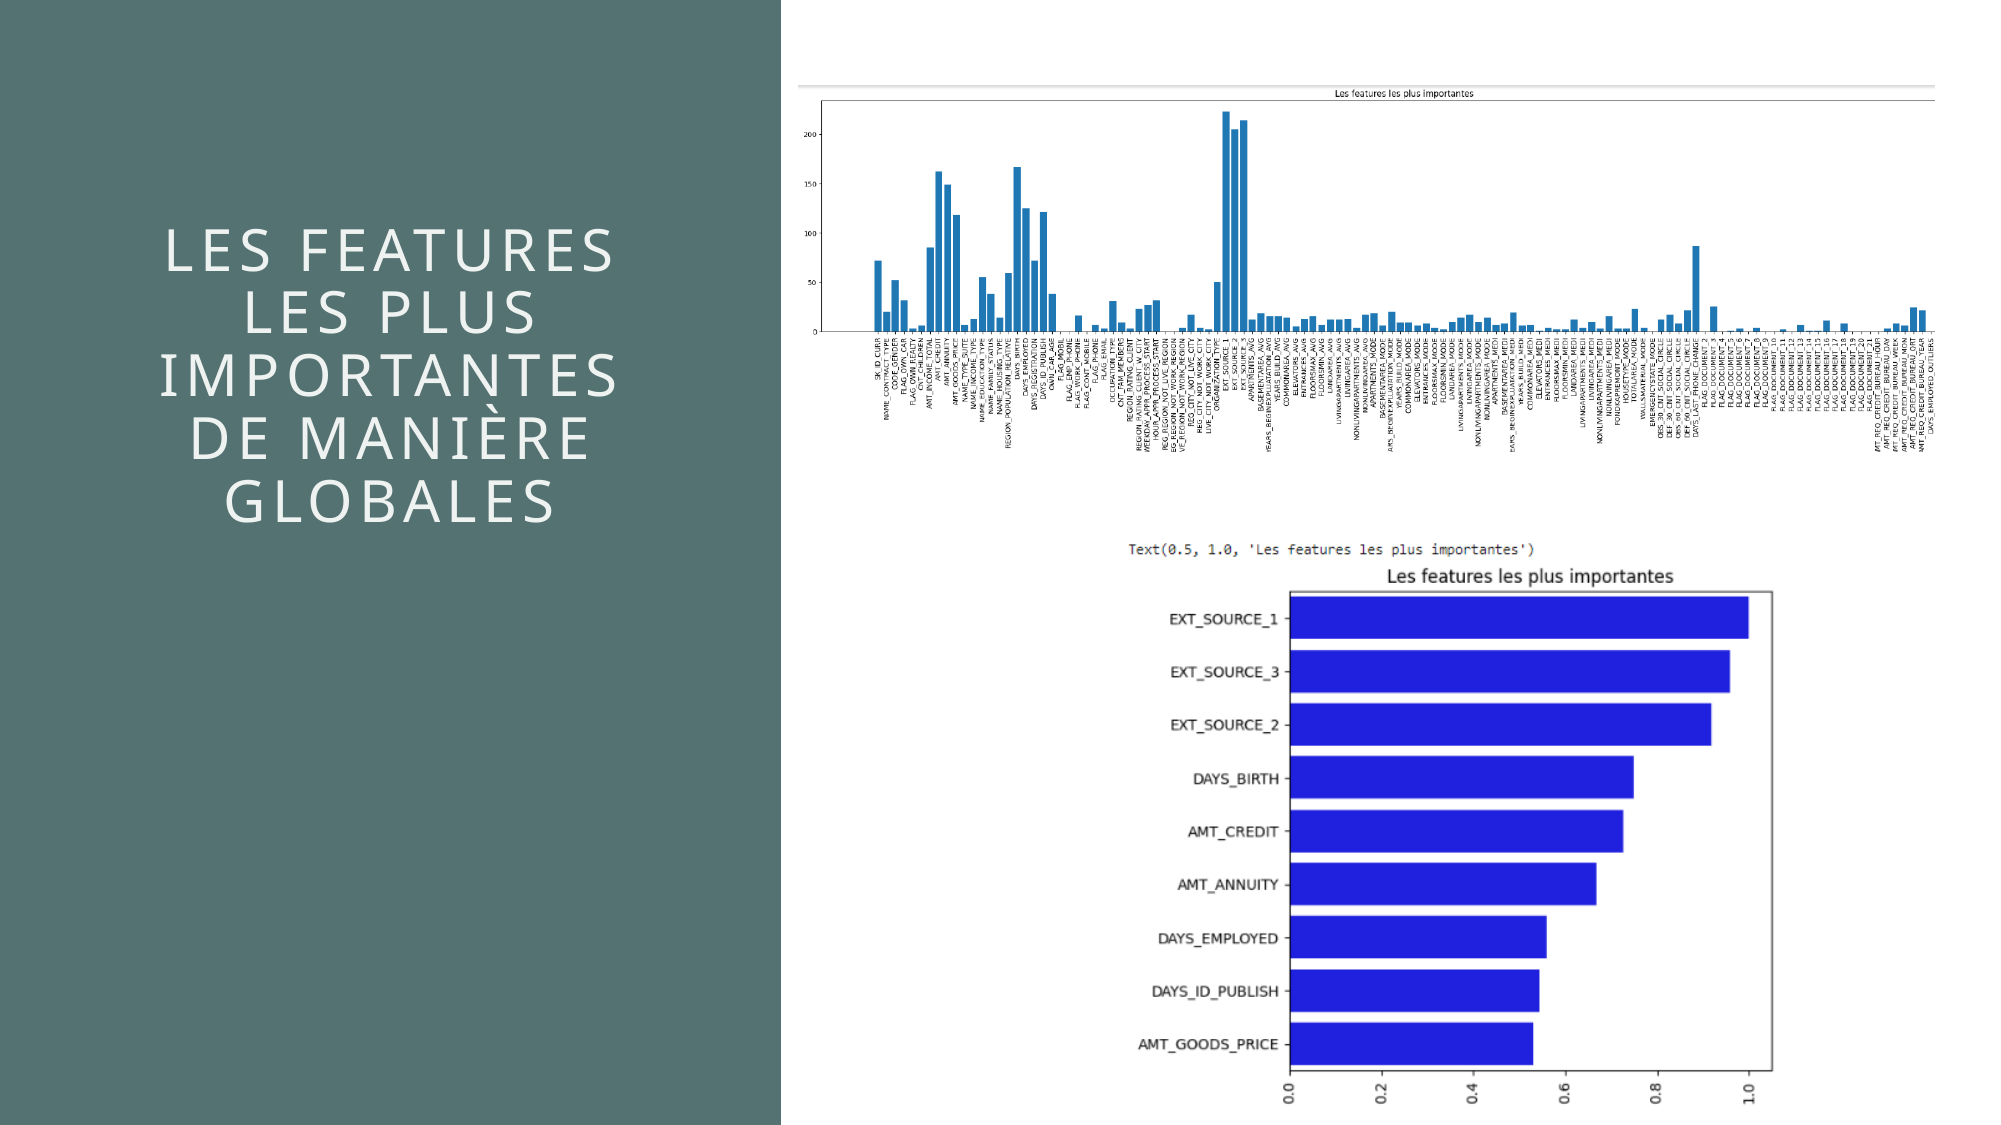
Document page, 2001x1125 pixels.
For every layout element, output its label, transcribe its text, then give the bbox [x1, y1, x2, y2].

picture [798, 85, 1935, 453]
title Les Features les plus importantes de manière globales [141, 112, 644, 613]
picture [1128, 537, 1787, 1125]
text_box [0, 0, 2000, 1125]
